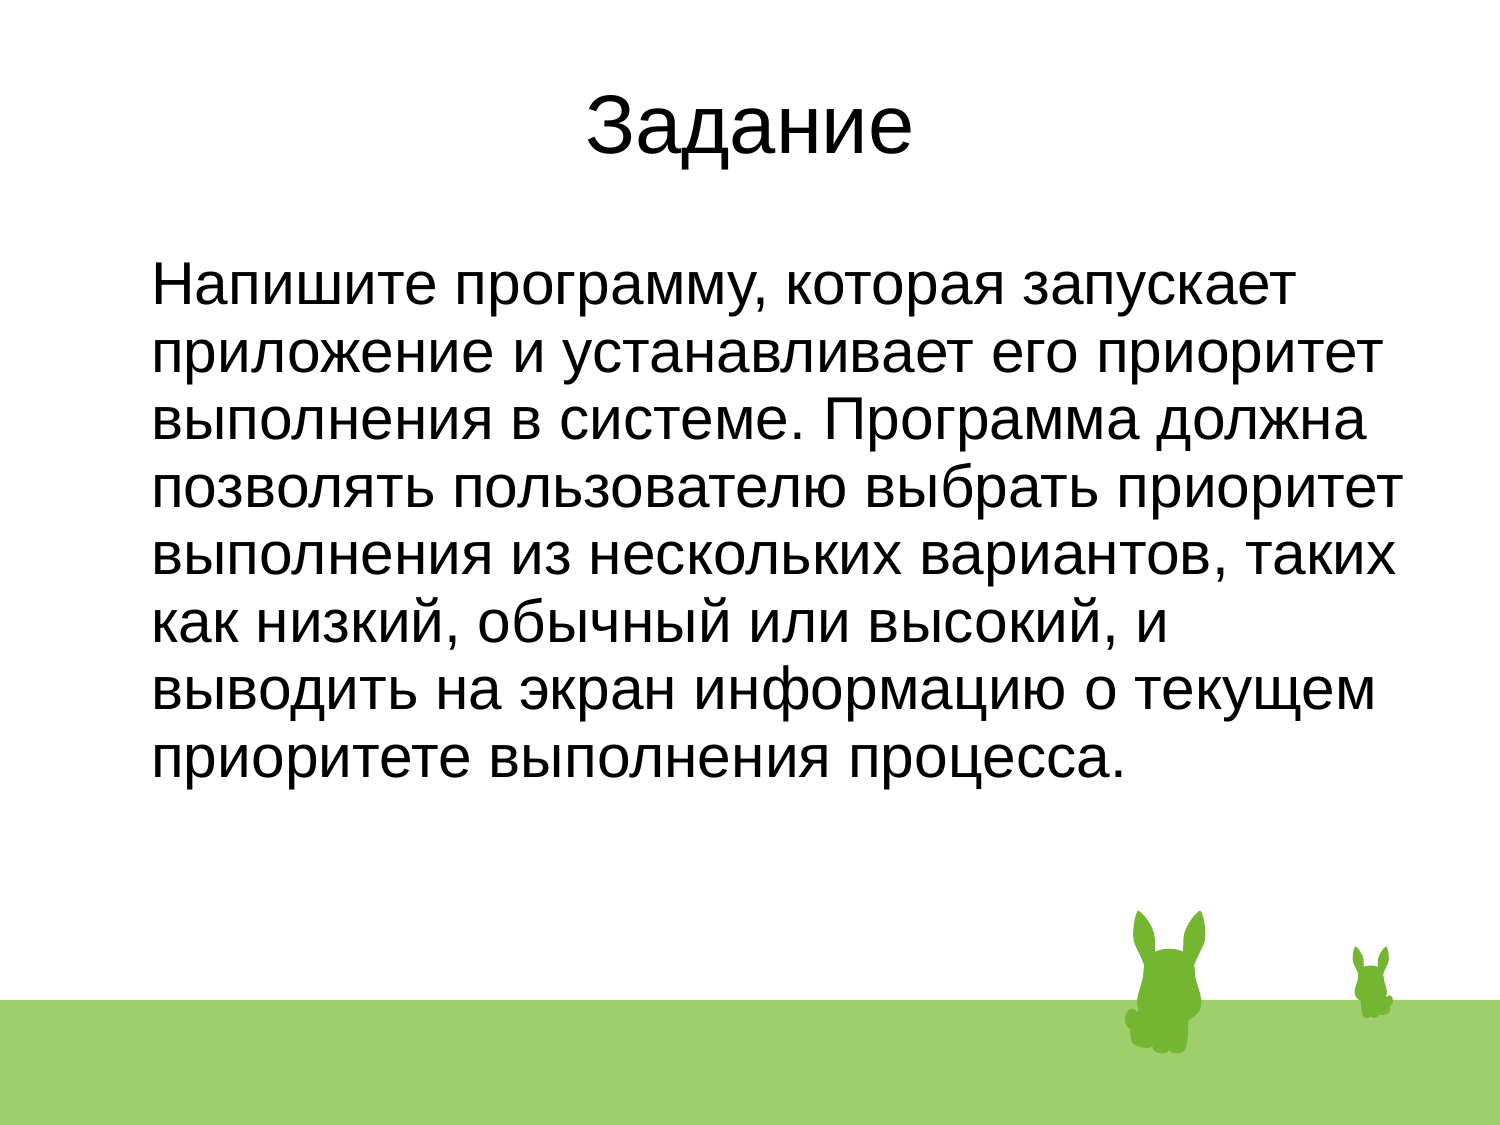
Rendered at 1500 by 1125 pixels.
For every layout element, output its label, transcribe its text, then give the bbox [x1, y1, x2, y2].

title Задание [80, 35, 1420, 215]
list Напишите программу, которая запускает приложение и устанавливает его приоритет выполнения в системе. Программа должна позволять пользователю выбрать приоритет выполнения из нескольких вариантов, таких как низкий, обычный или высокий, и выводить на экран информацию о текущем приоритете выполнения процесса. [80, 249, 1420, 893]
